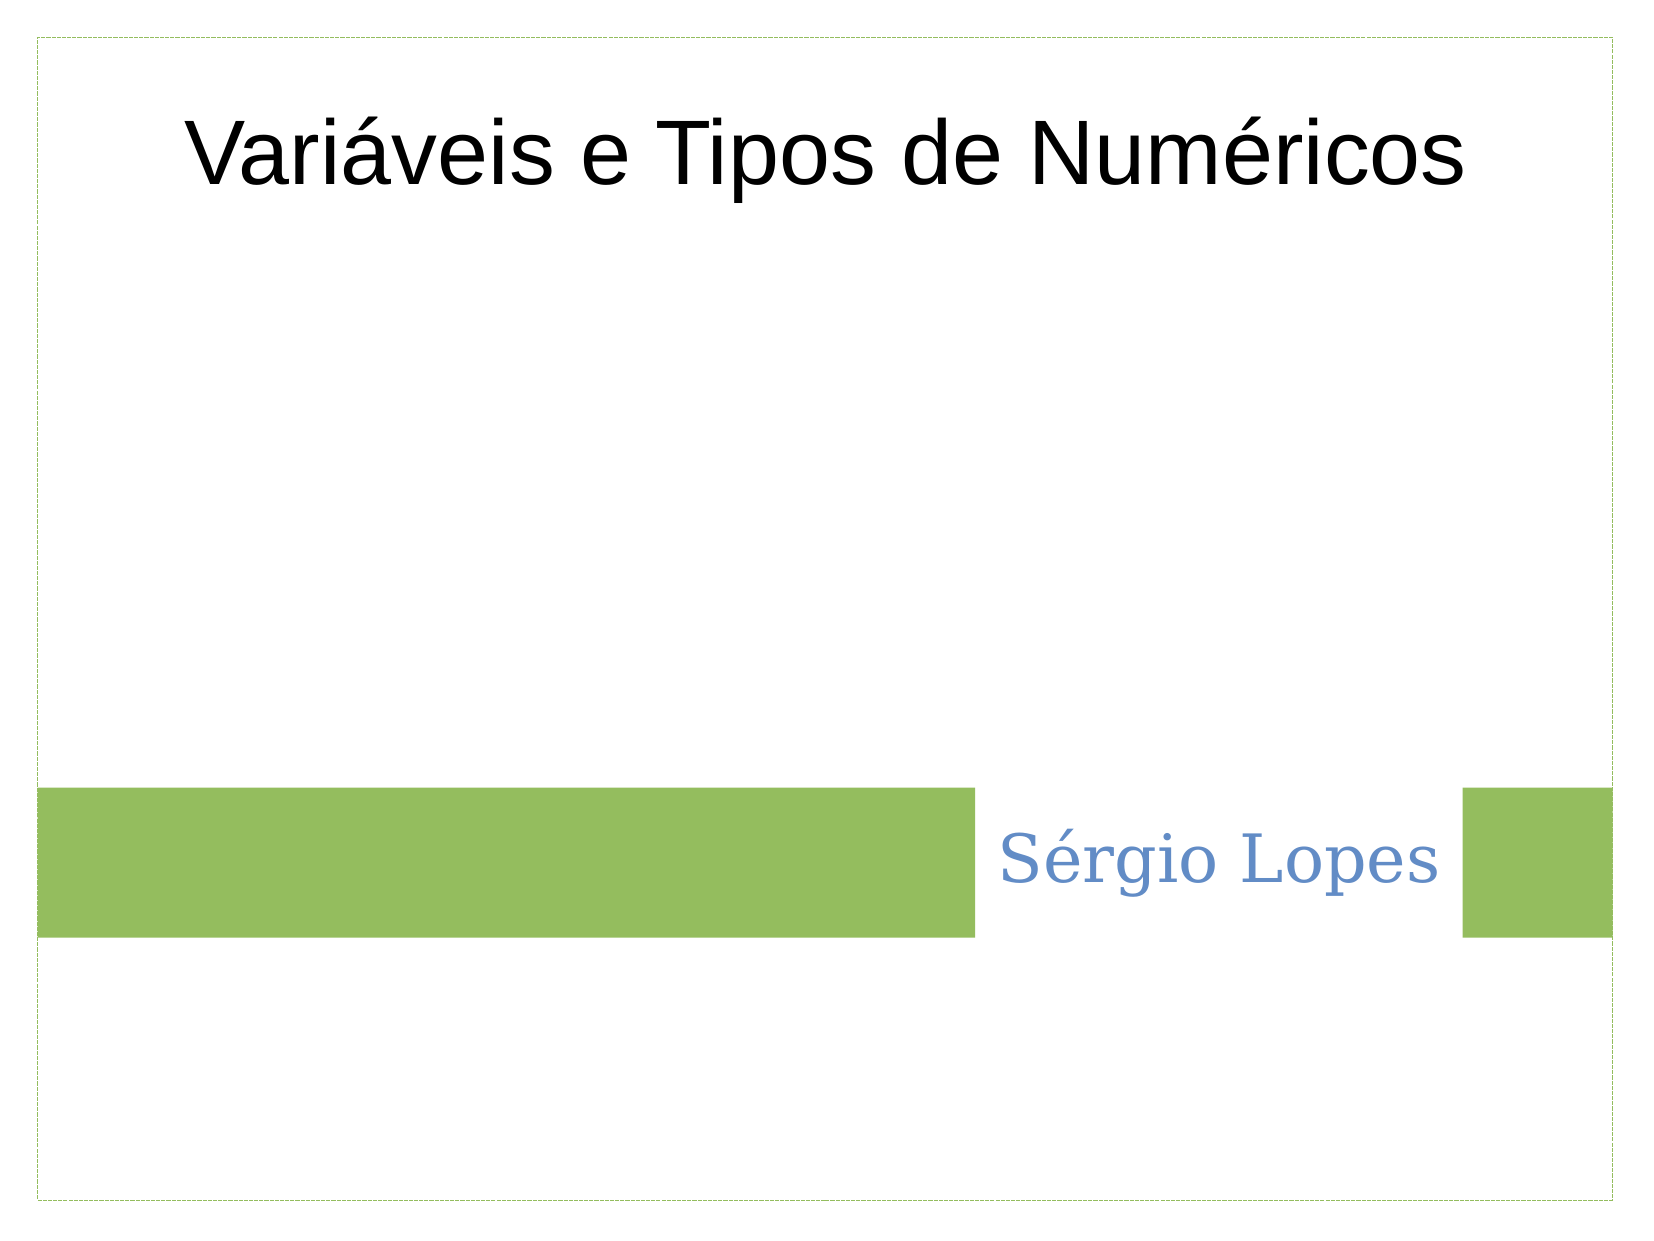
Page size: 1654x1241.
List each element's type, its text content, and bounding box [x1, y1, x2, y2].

text_box [37, 787, 976, 938]
text_box [1462, 787, 1613, 938]
text_box Sérgio Lopes [982, 813, 1456, 906]
title Variáveis e Tipos de Numéricos [82, 49, 1571, 257]
